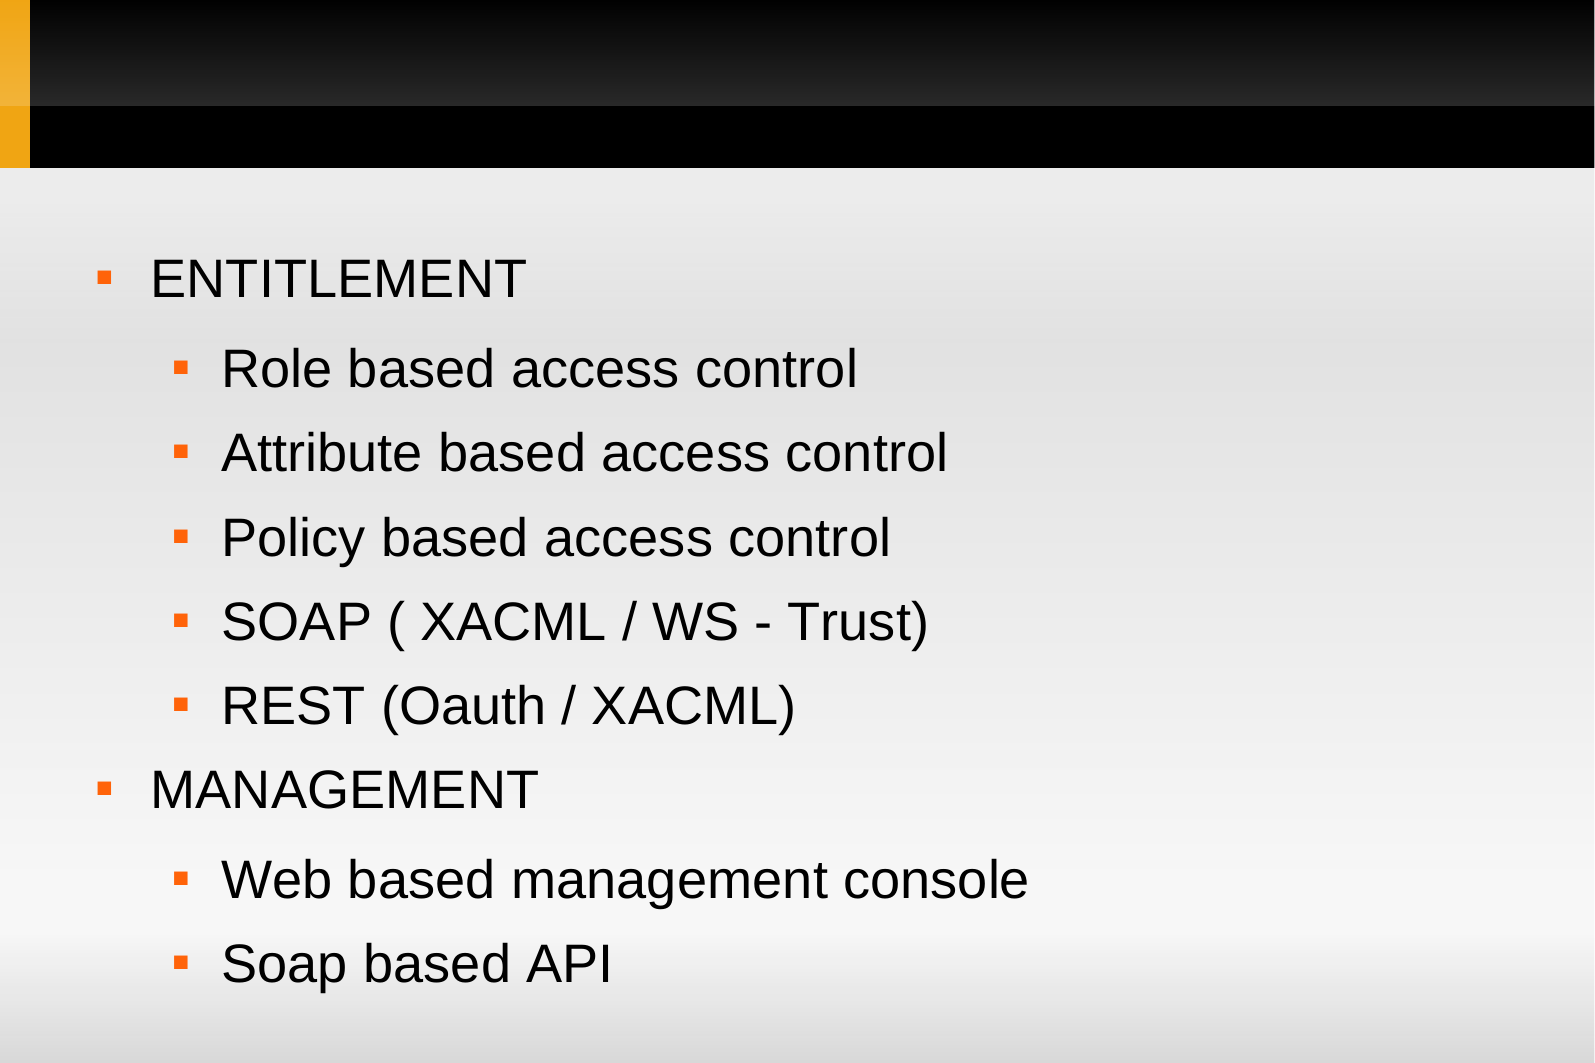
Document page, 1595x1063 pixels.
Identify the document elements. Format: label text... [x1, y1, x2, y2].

list ENTITLEMENT Role based access control Attribute based access control Policy based access control SOAP ( XACML / WS - Trust) REST (Oauth / XACML) MANAGEMENT Web based management console Soap based API [79, 248, 1515, 995]
picture [0, 0, 1595, 1063]
